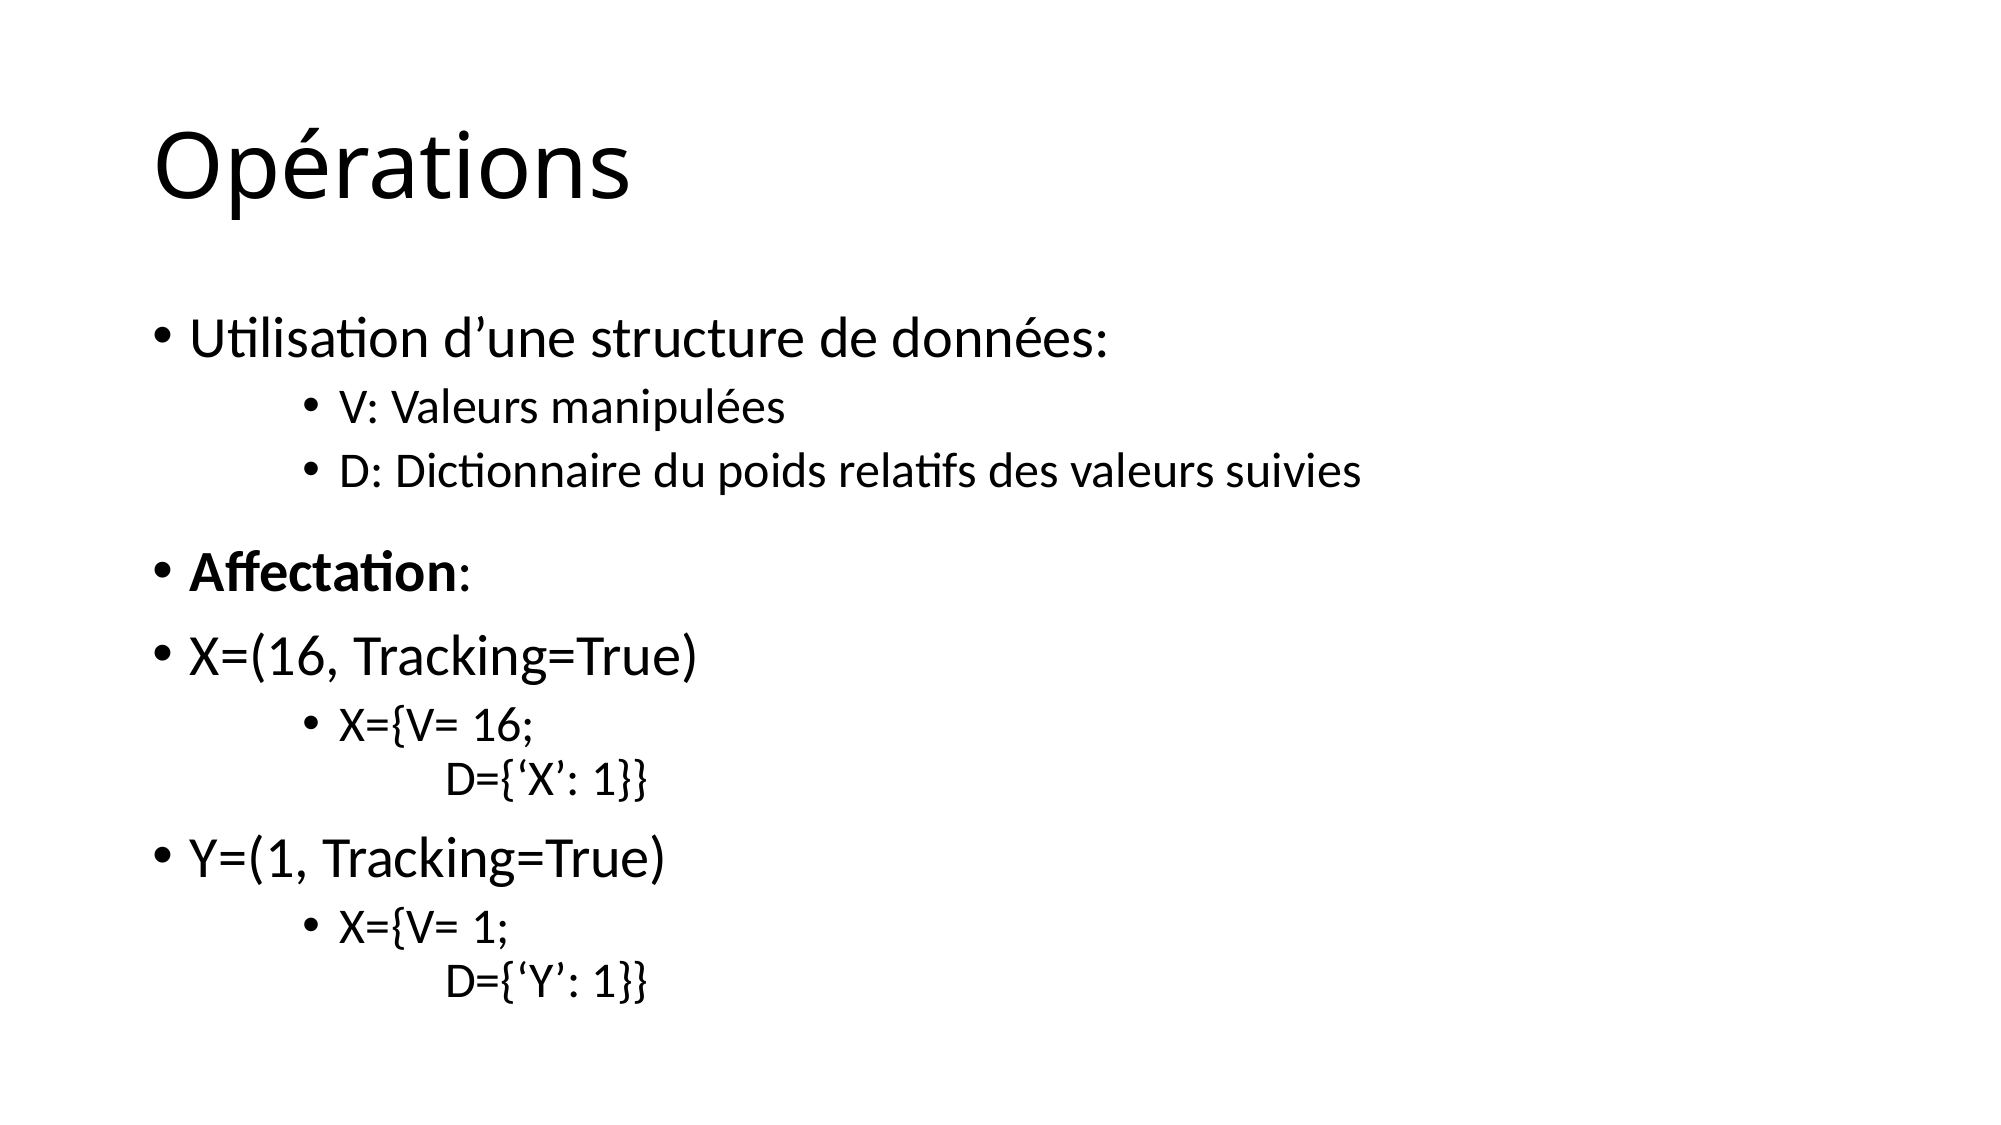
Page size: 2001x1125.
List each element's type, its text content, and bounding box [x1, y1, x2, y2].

title Opérations [137, 59, 1863, 278]
text_box Affectation: X=(16, Tracking=True) X={V= 16; D={‘X’: 1}} Y=(1, Tracking=True) X={V= 1; D={‘Y’: 1}} [137, 533, 1863, 1084]
list Utilisation d’une structure de données: V: Valeurs manipulées D: Dictionnaire du poids relatifs des valeurs suivies [137, 299, 1863, 533]
